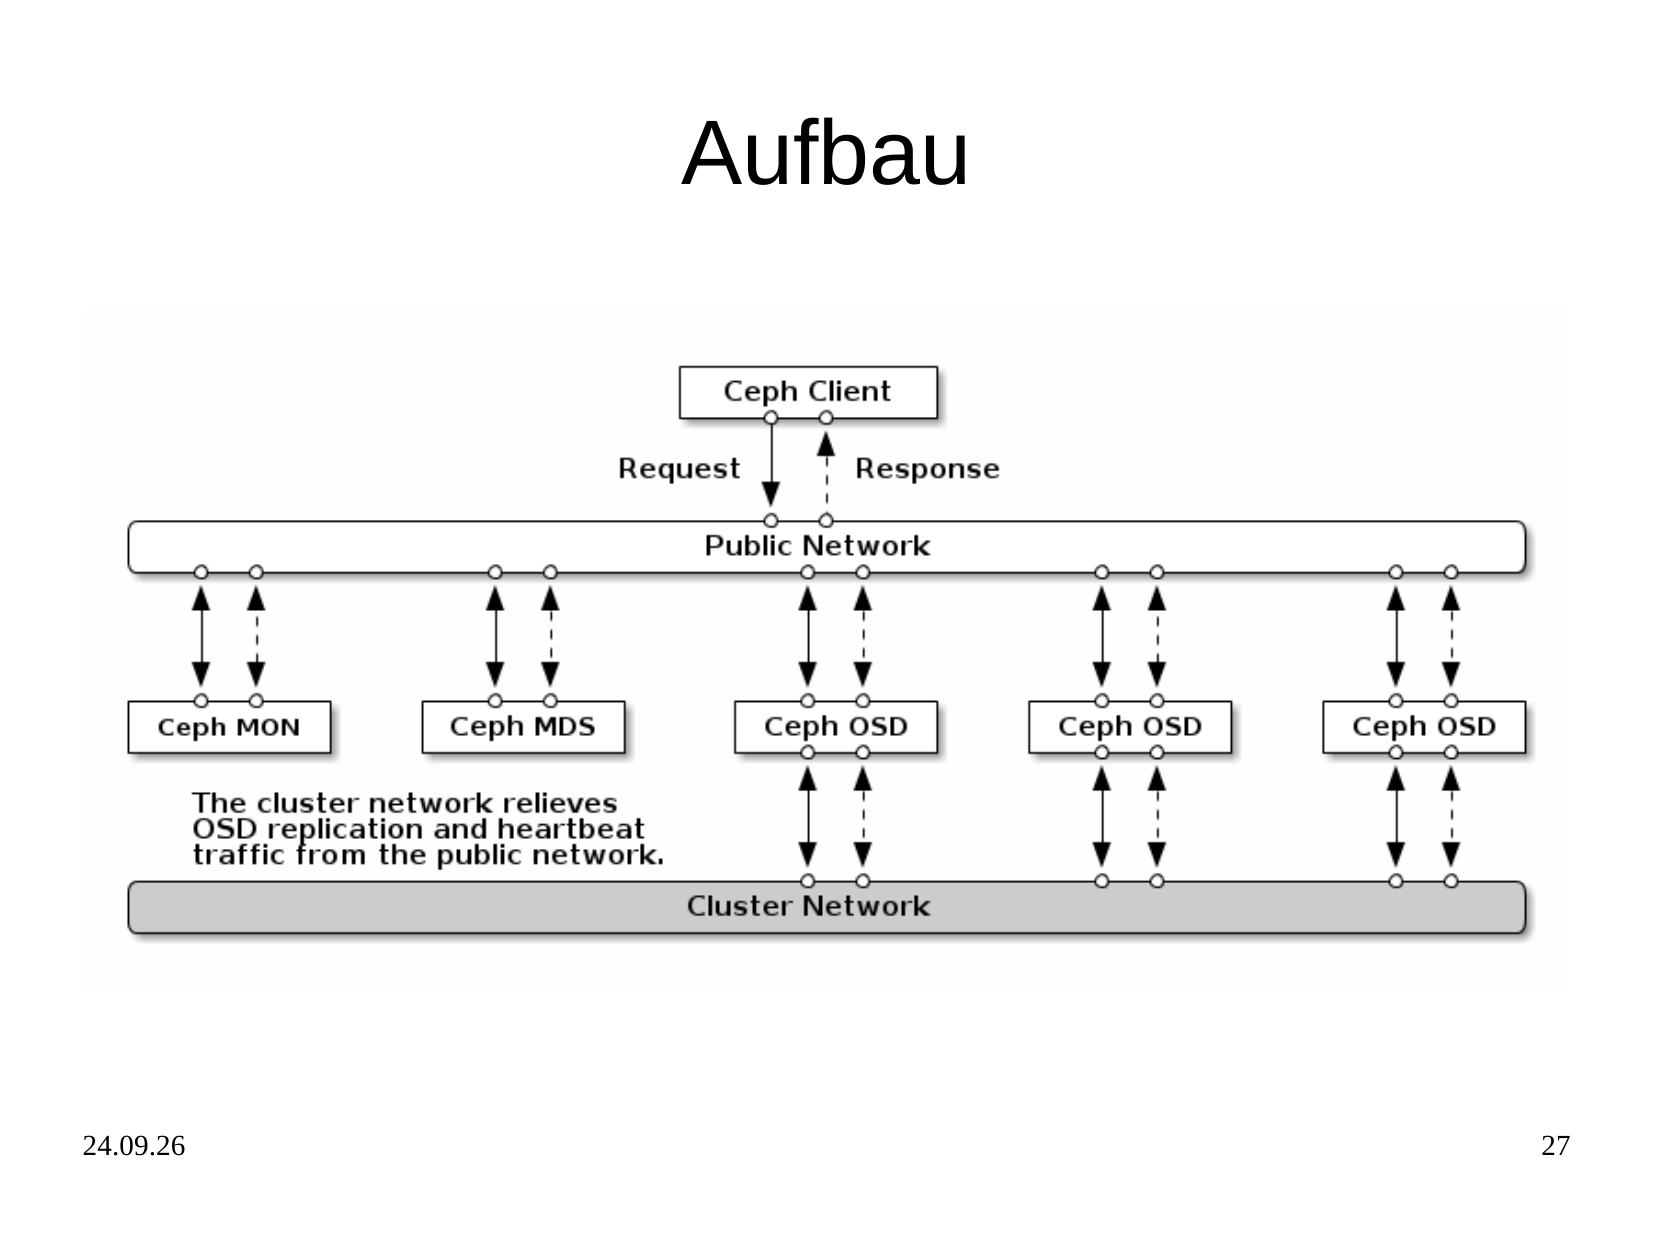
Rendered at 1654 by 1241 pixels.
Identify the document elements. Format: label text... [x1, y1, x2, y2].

picture [82, 302, 1571, 997]
title Aufbau [82, 49, 1571, 257]
